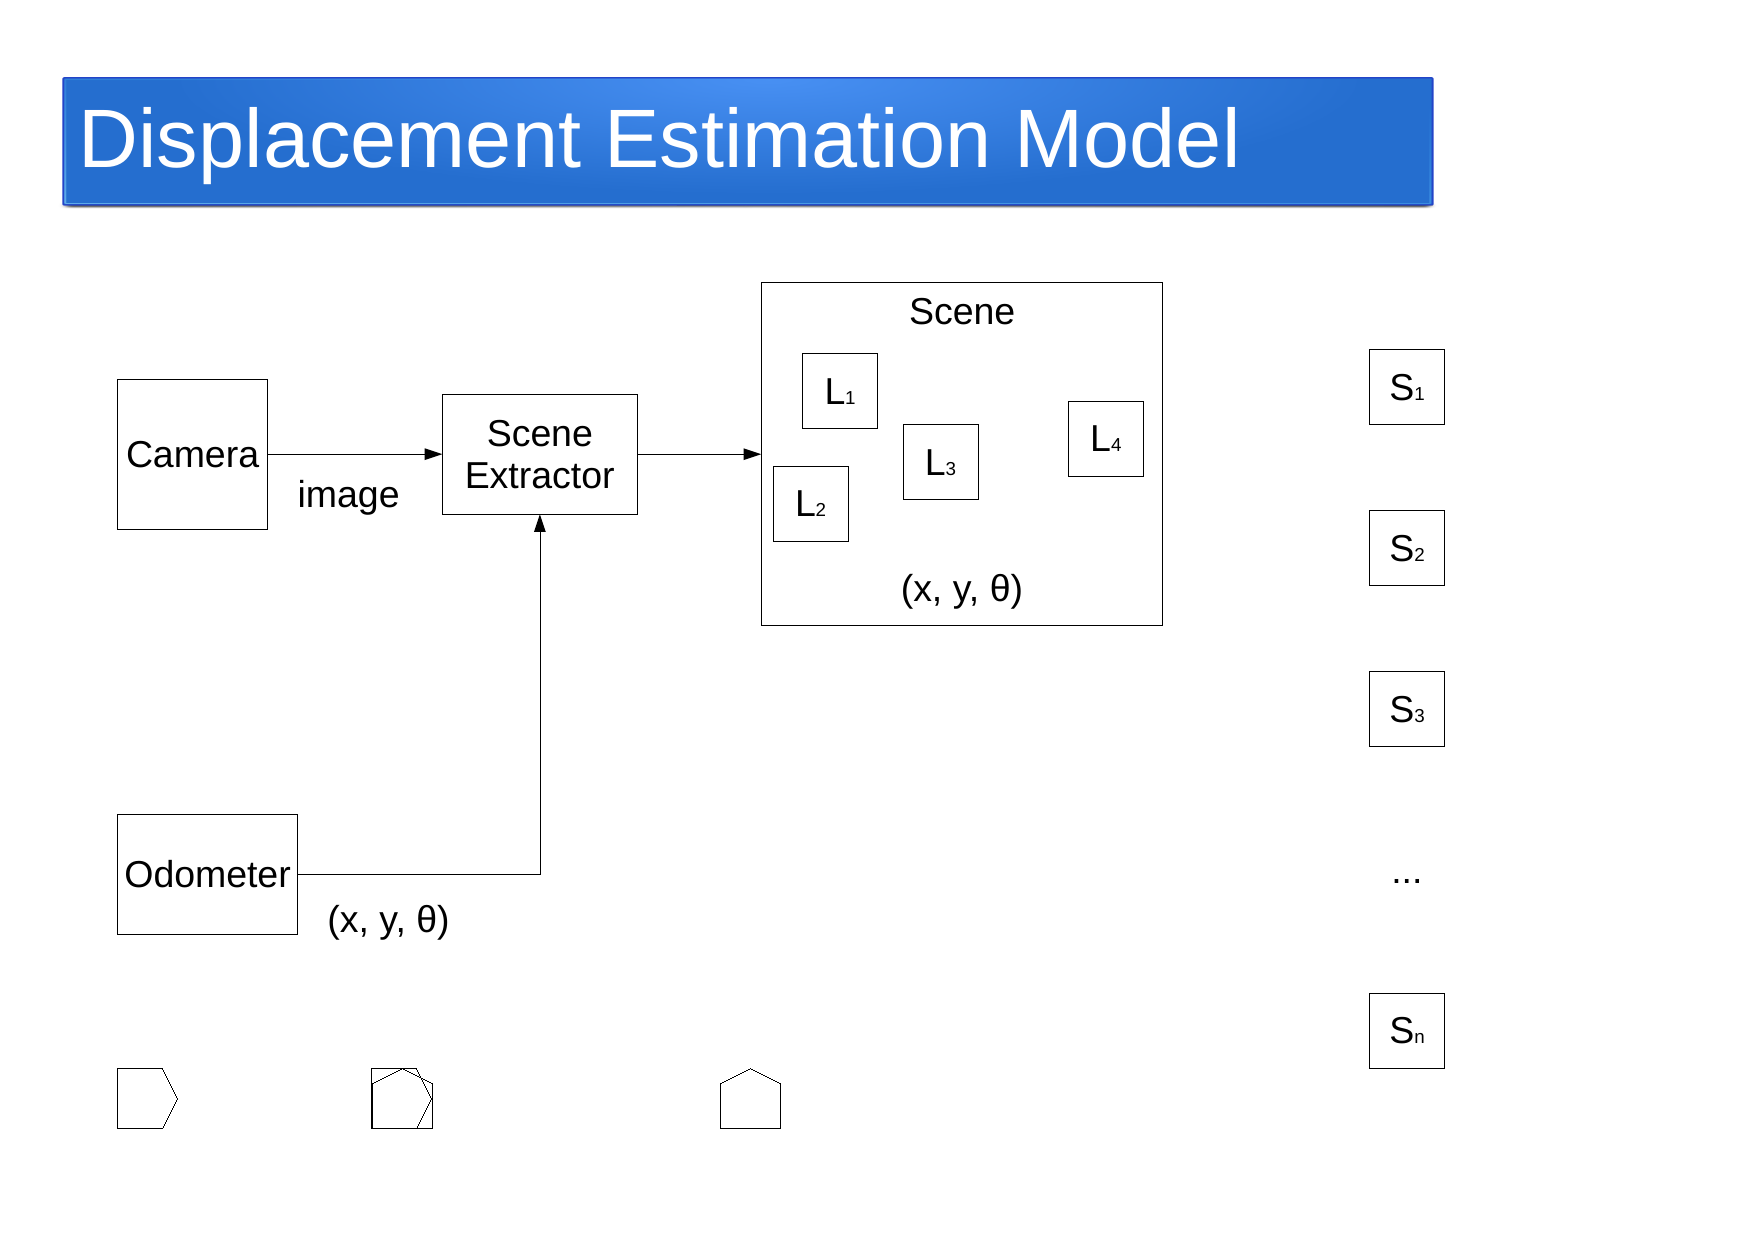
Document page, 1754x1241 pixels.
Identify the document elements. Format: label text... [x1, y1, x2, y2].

text_box S1 [1369, 349, 1445, 425]
text_box Camera [117, 379, 268, 530]
text_box S3 [1369, 671, 1445, 747]
text_box image [282, 466, 415, 523]
text_box Odometer [117, 814, 298, 935]
text_box S2 [1369, 510, 1445, 586]
text_box Scene [761, 282, 1163, 626]
text_box Scene Extractor [442, 394, 638, 515]
text_box Sn [1369, 993, 1445, 1069]
text_box (x, y, θ) [886, 560, 1039, 618]
text_box ... [1369, 832, 1445, 908]
text_box (x, y, θ) [312, 891, 465, 949]
title Displacement Estimation Model [78, 80, 1429, 198]
picture [58, 77, 1439, 209]
